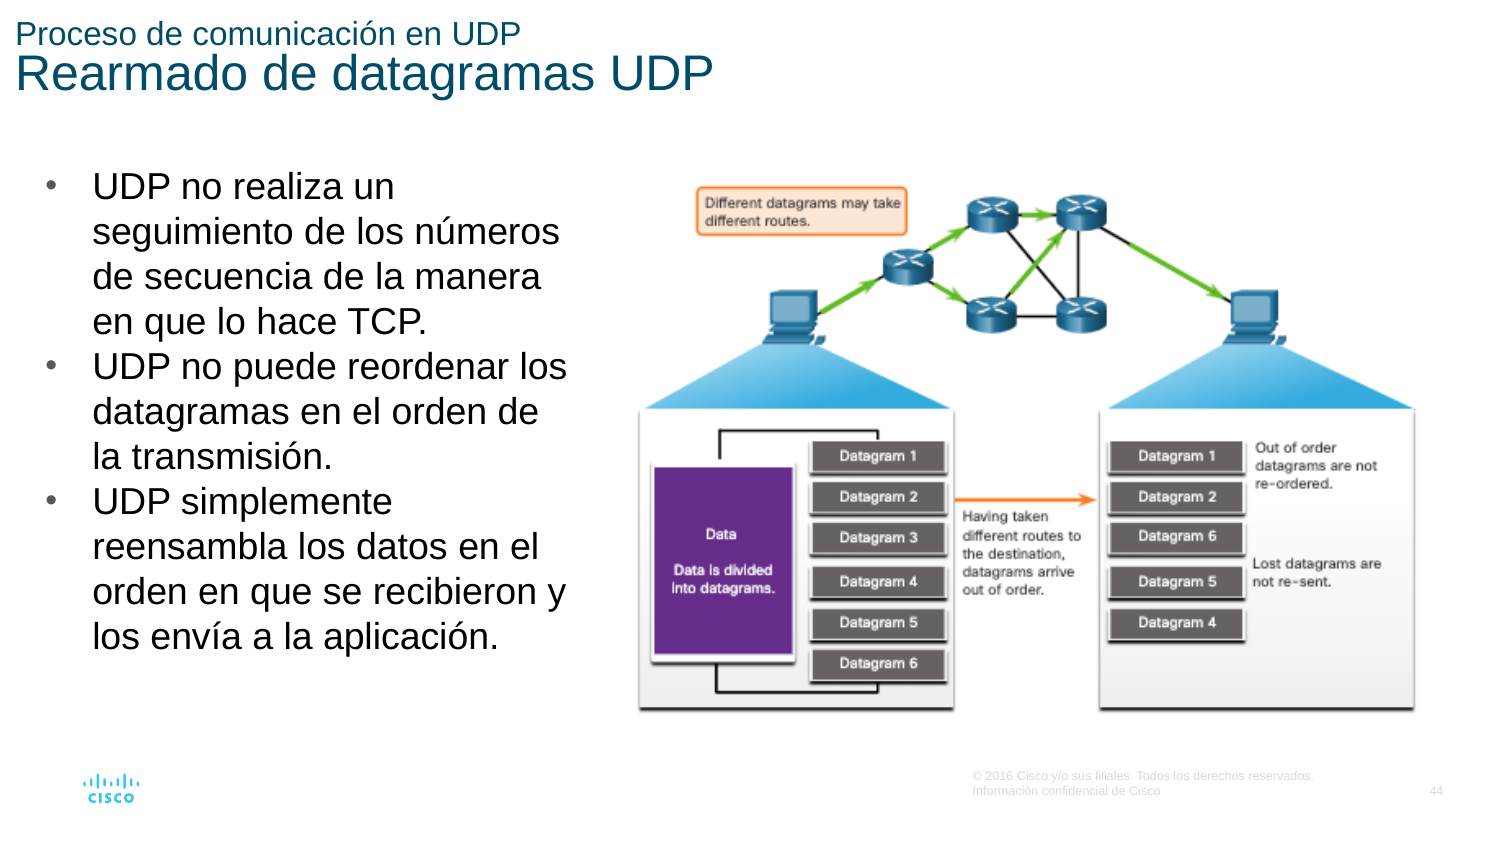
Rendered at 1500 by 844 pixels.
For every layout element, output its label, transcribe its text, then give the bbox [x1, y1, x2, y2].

picture [627, 174, 1432, 719]
title Proceso de comunicación en UDP Rearmado de datagramas UDP [0, 0, 1369, 121]
list UDP no realiza un seguimiento de los números de secuencia de la manera en que lo hace TCP. UDP no puede reordenar los datagramas en el orden de la transmisión. UDP simplemente reensambla los datos en el orden en que se recibieron y los envía a la aplicación. [30, 154, 593, 739]
